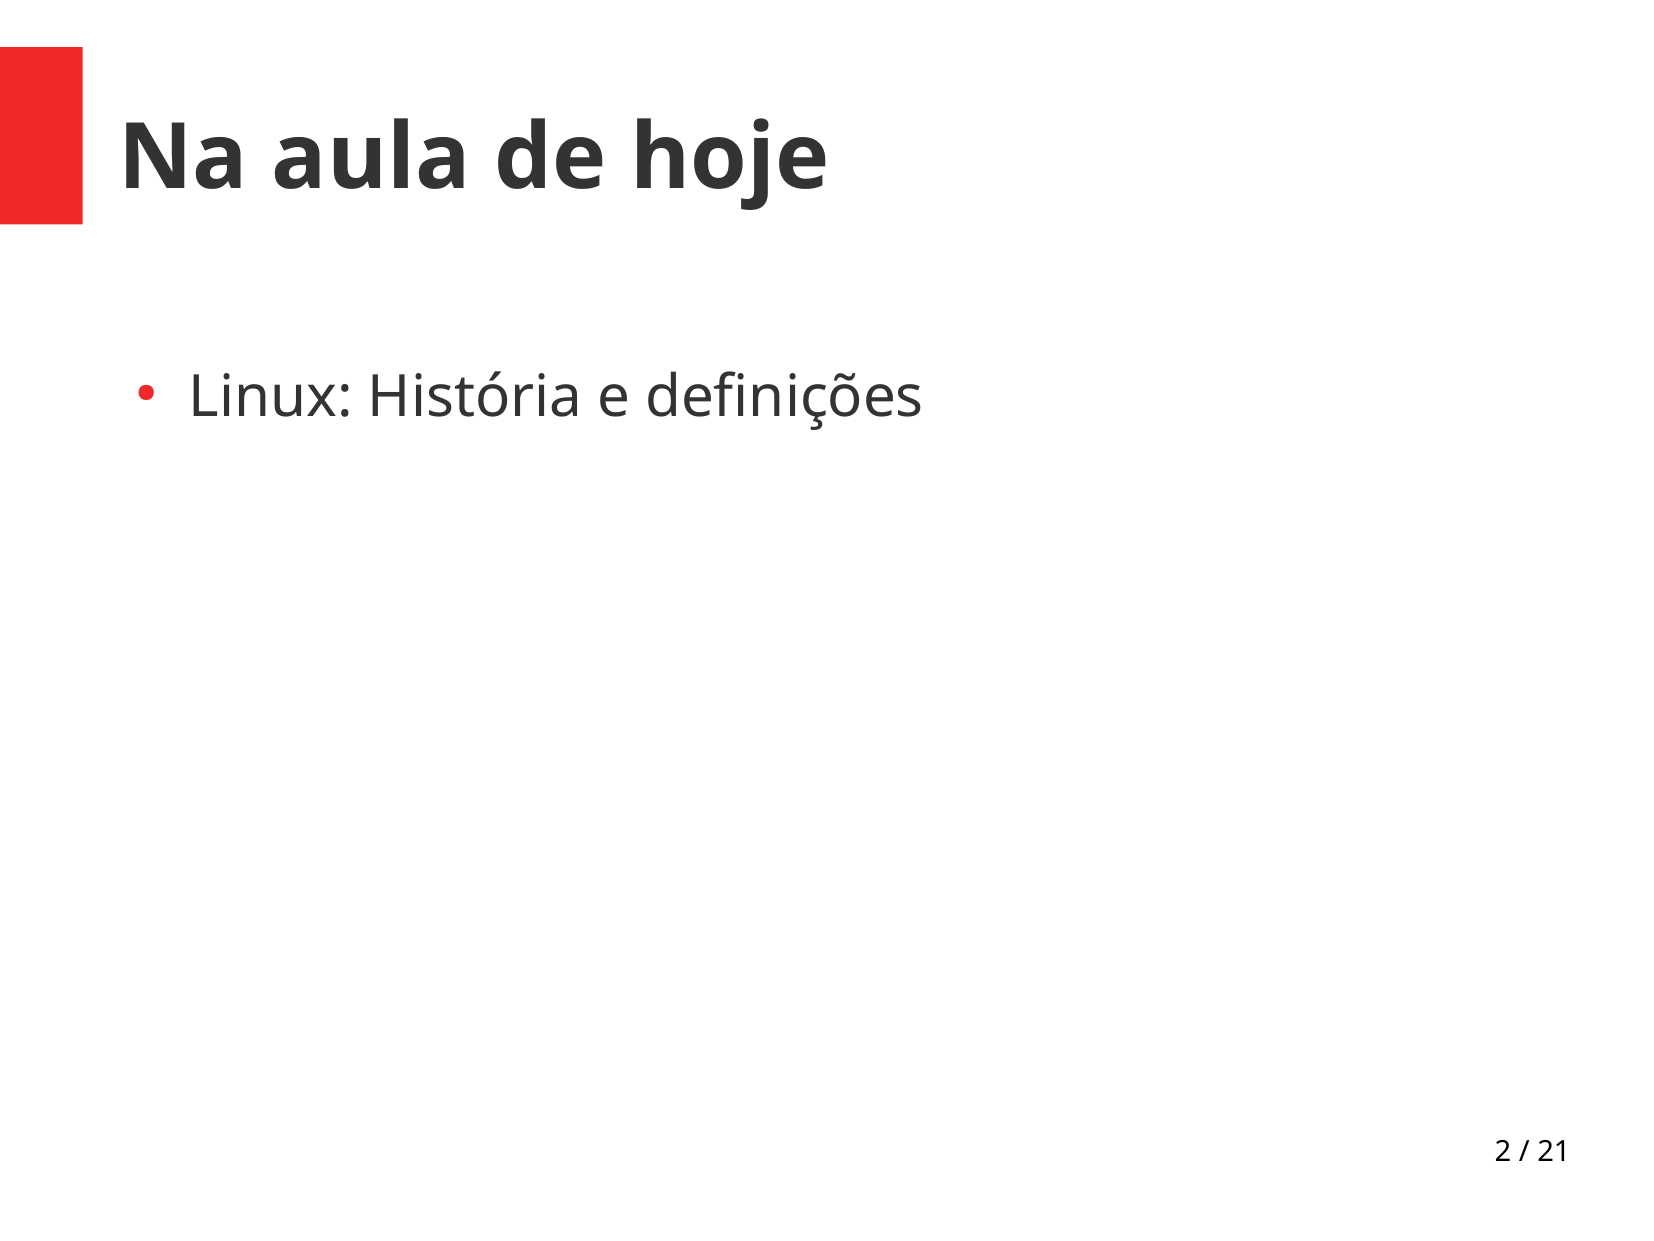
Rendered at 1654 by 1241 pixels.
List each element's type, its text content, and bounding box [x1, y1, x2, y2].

title Na aula de hoje [118, 49, 1571, 257]
list Linux: História e definições [118, 354, 1536, 1074]
